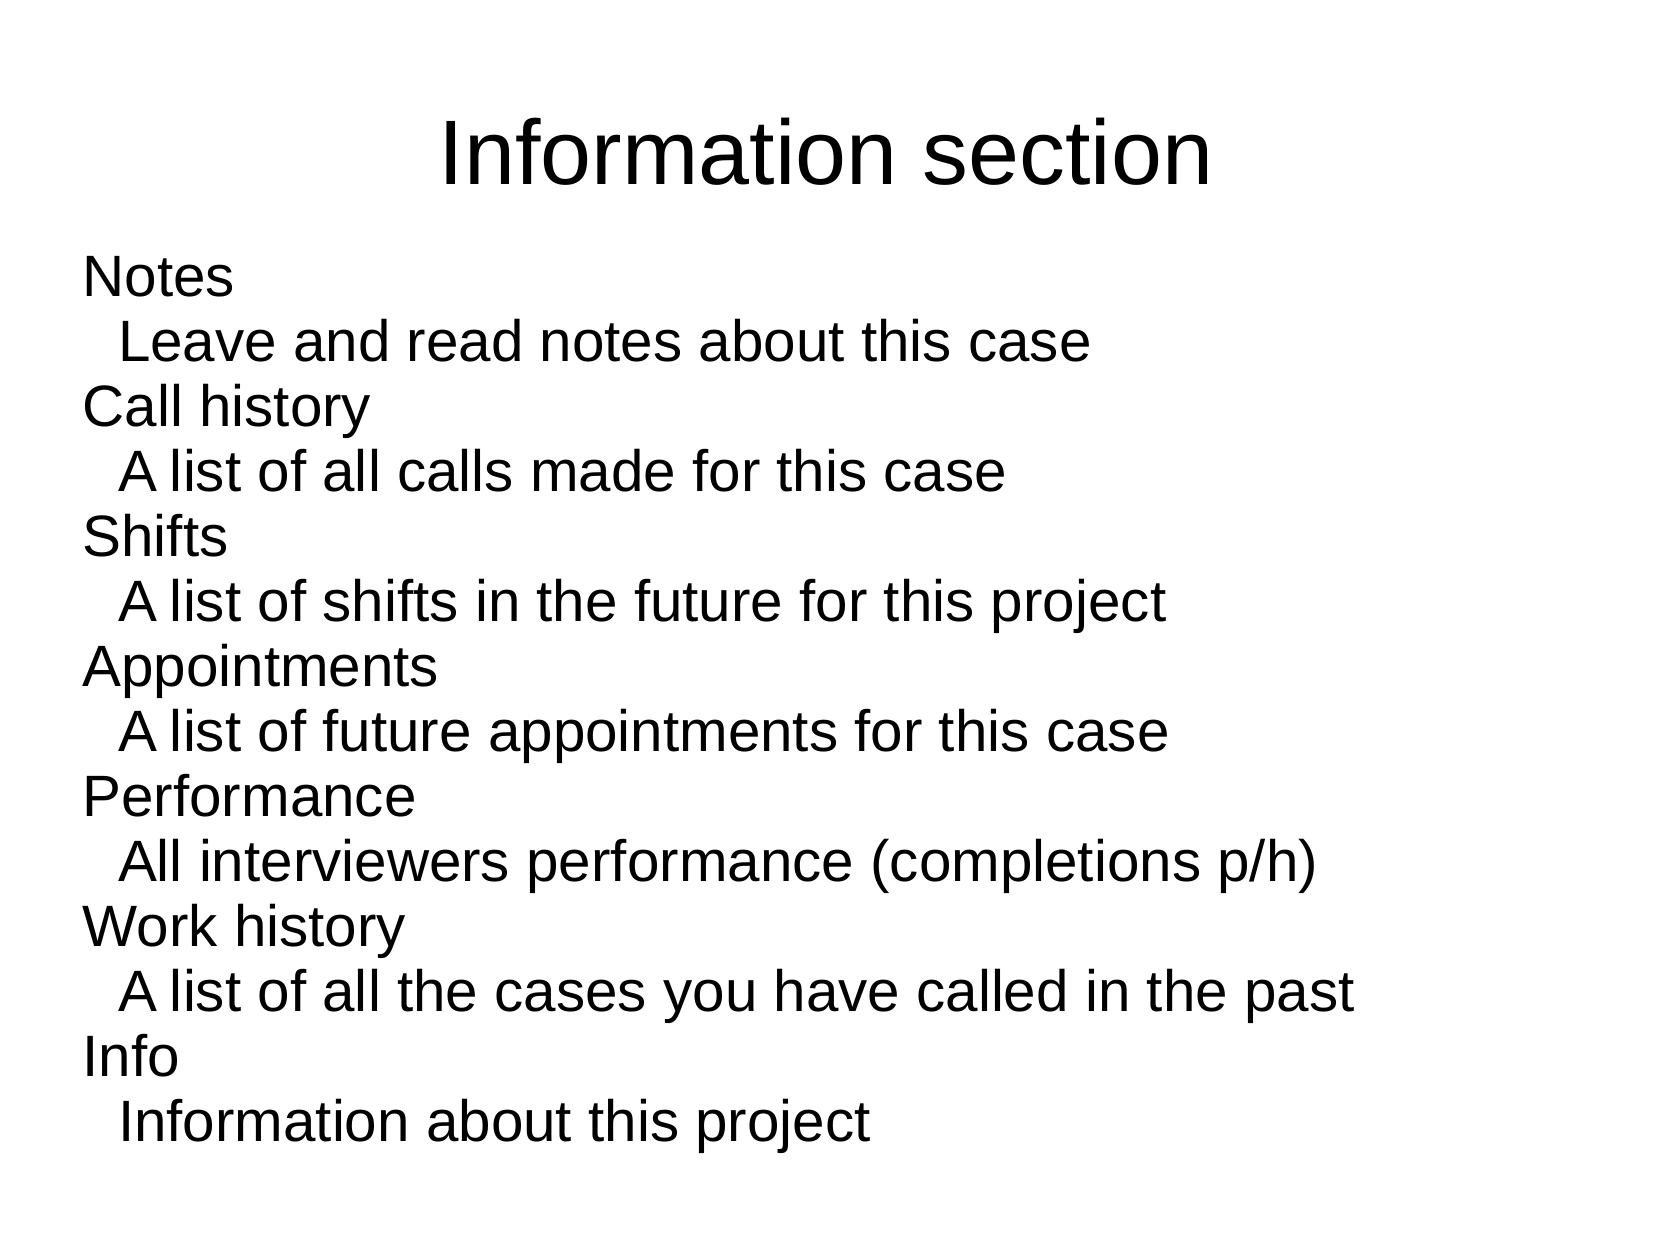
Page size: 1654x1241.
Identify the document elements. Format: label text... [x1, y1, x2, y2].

title Information section [82, 49, 1571, 245]
subtitle Notes Leave and read notes about this case Call history A list of all calls made for this case Shifts A list of shifts in the future for this project Appointments A list of future appointments for this case Performance All interviewers performance (completions p/h) Work history A list of all the cases you have called in the past Info Information about this project [82, 245, 1571, 1153]
